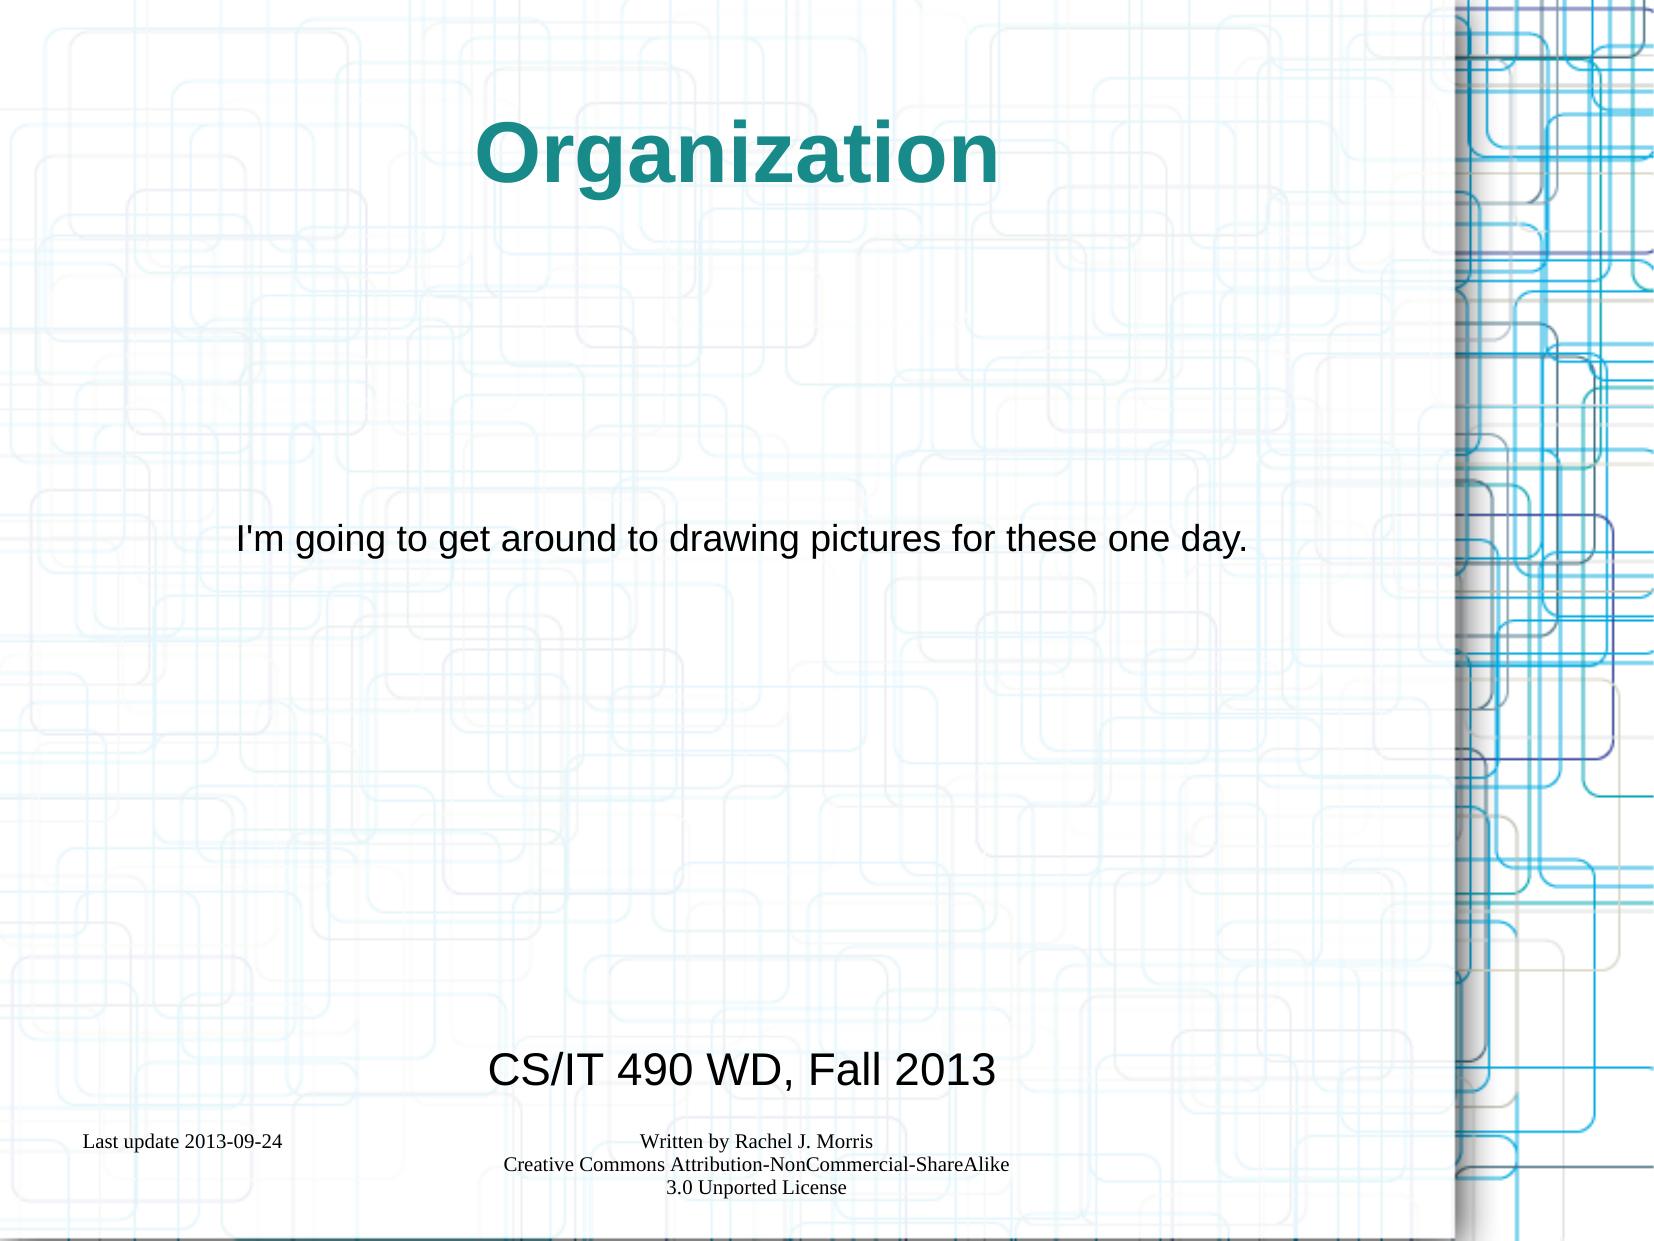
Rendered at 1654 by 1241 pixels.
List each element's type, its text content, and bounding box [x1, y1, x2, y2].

text_box I'm going to get around to drawing pictures for these one day. [120, 510, 1366, 567]
title Organization [59, 49, 1418, 257]
text_box CS/IT 490 WD, Fall 2013 [75, 1043, 1410, 1095]
picture [0, 0, 1654, 1241]
